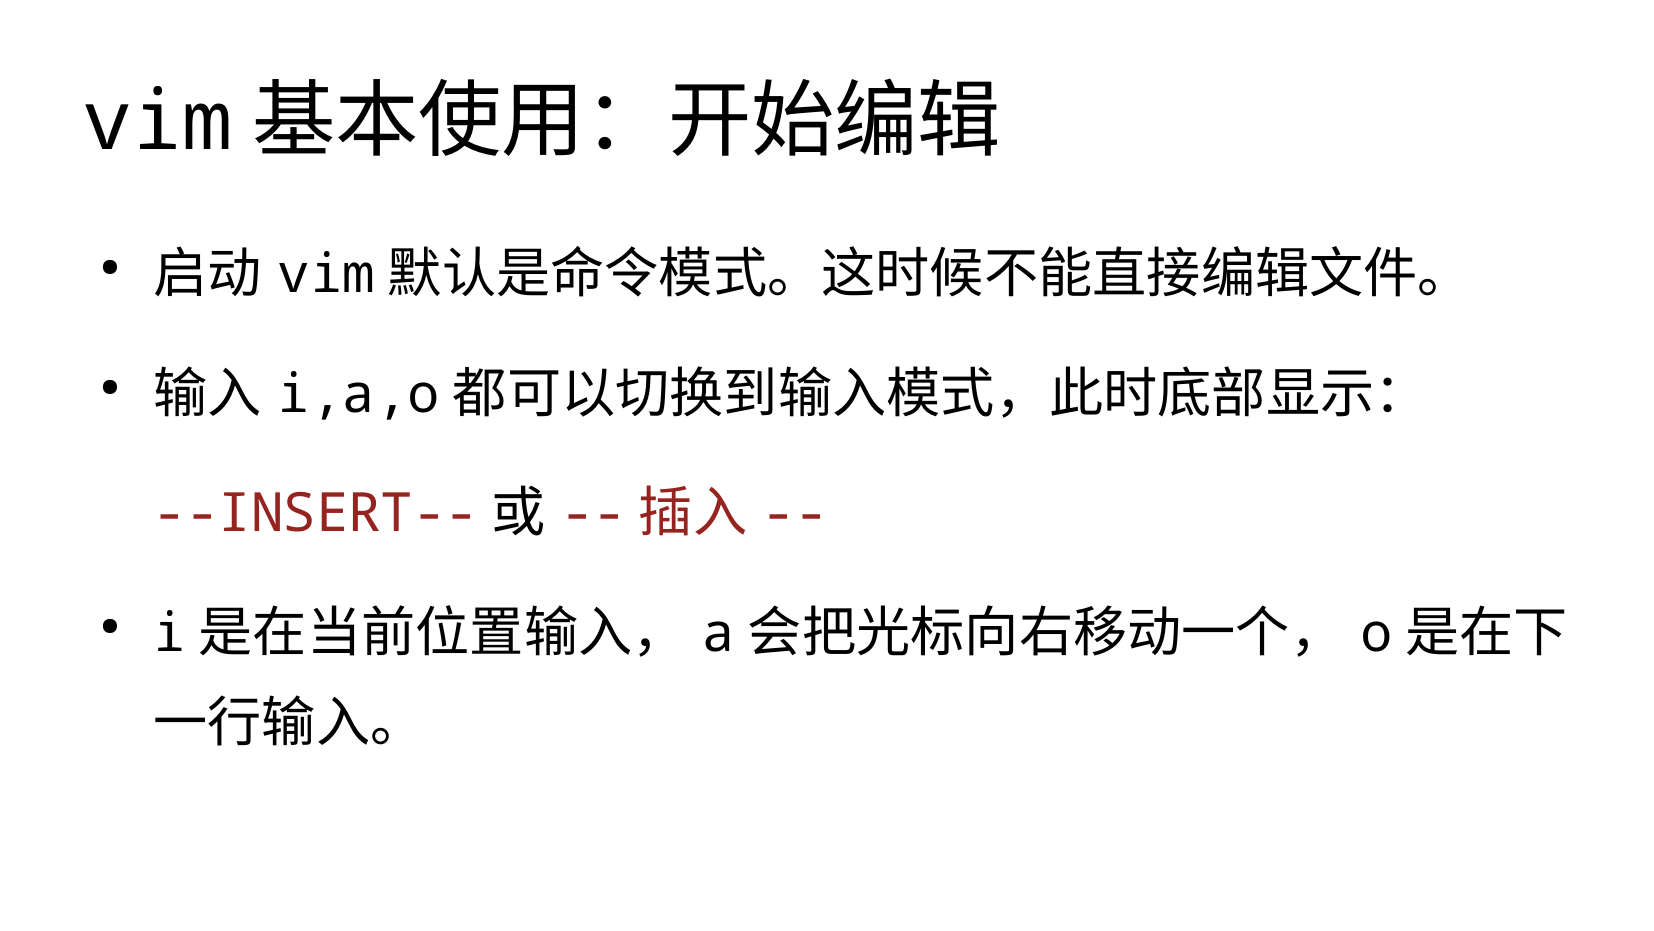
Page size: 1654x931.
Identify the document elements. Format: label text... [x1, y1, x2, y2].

list 启动vim默认是命令模式。这时候不能直接编辑文件。 输入i,a,o都可以切换到输入模式，此时底部显示： --INSERT--或--插入-- i是在当前位置输入，a会把光标向右移动一个，o是在下一行输入。 [82, 217, 1571, 863]
title vim基本使用：开始编辑 [82, 37, 1571, 189]
